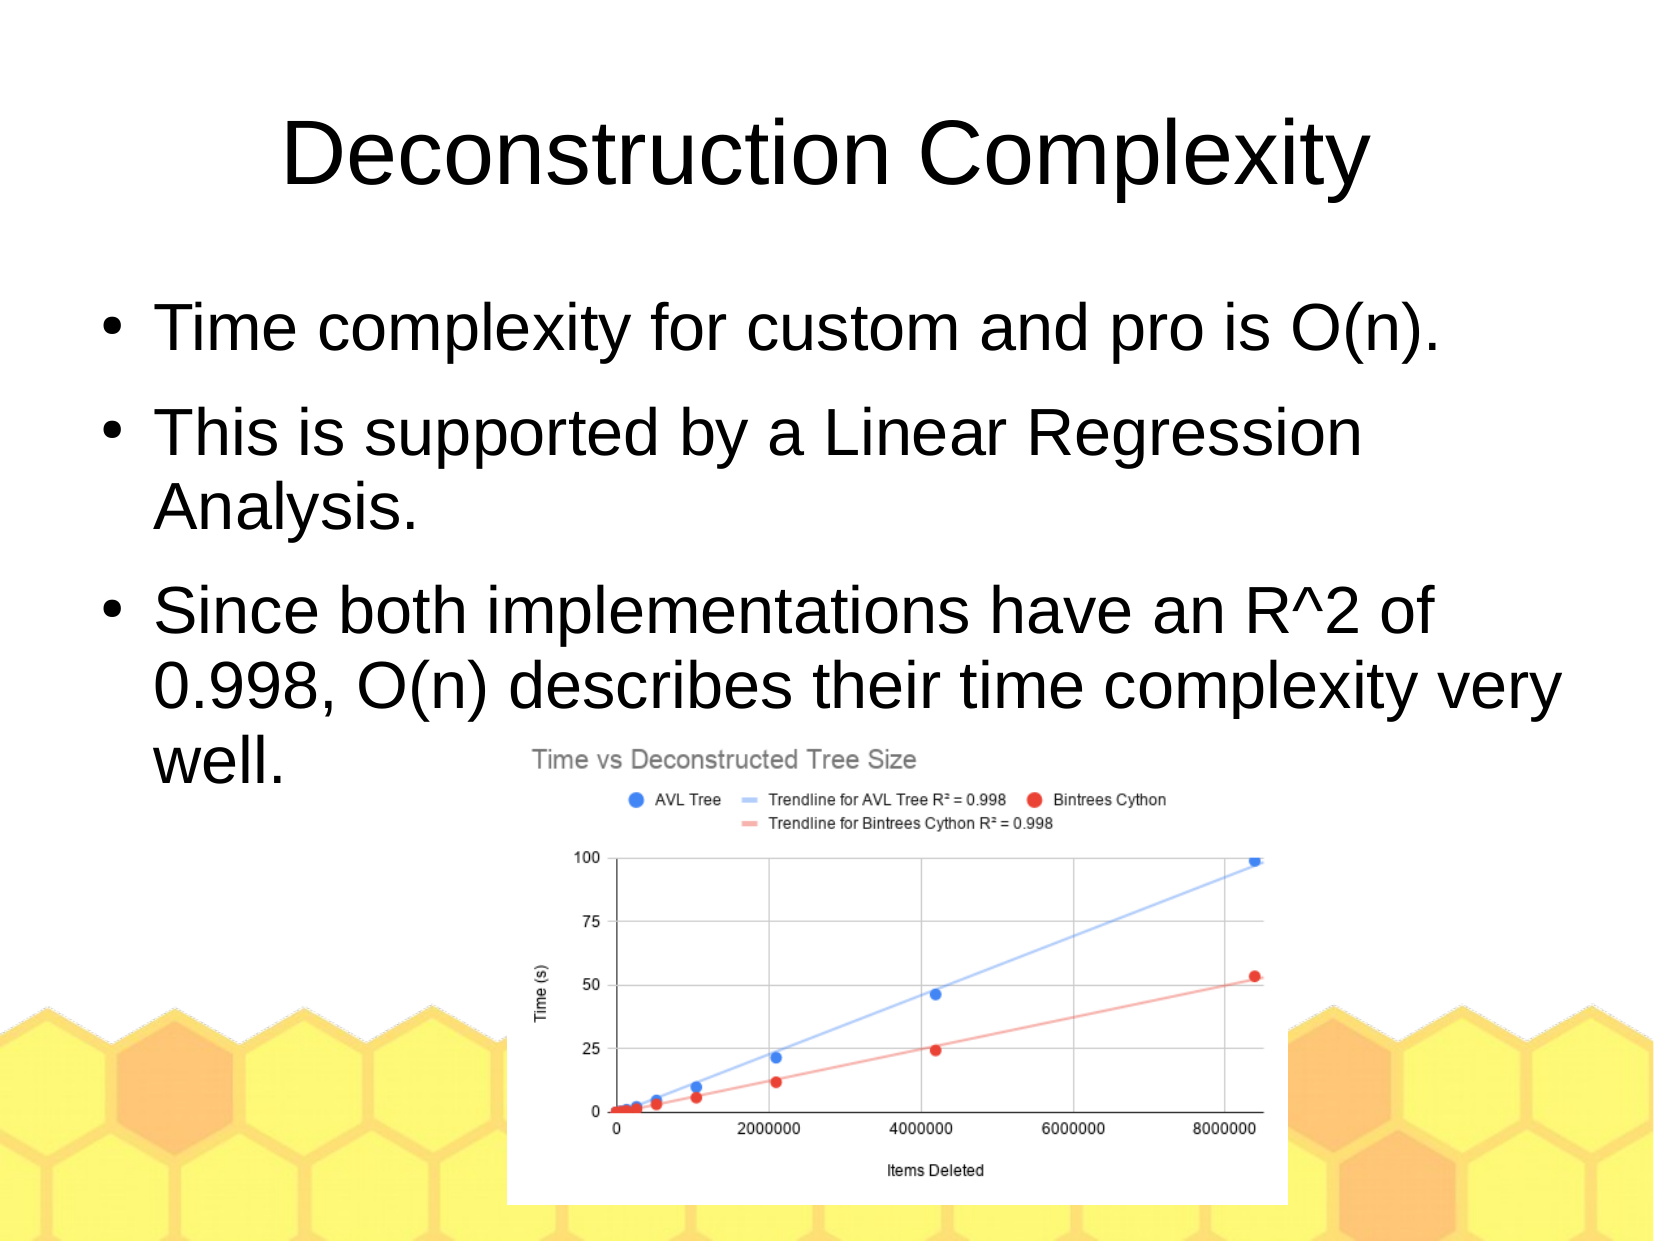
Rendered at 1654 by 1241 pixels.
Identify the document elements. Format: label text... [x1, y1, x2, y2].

list Time complexity for custom and pro is O(n). This is supported by a Linear Regression Analysis. Since both implementations have an R^2 of 0.998, O(n) describes their time complexity very well. [82, 290, 1571, 1010]
title Deconstruction Complexity [82, 49, 1571, 257]
text_box [811, 600, 842, 671]
picture [0, 719, 1654, 1241]
